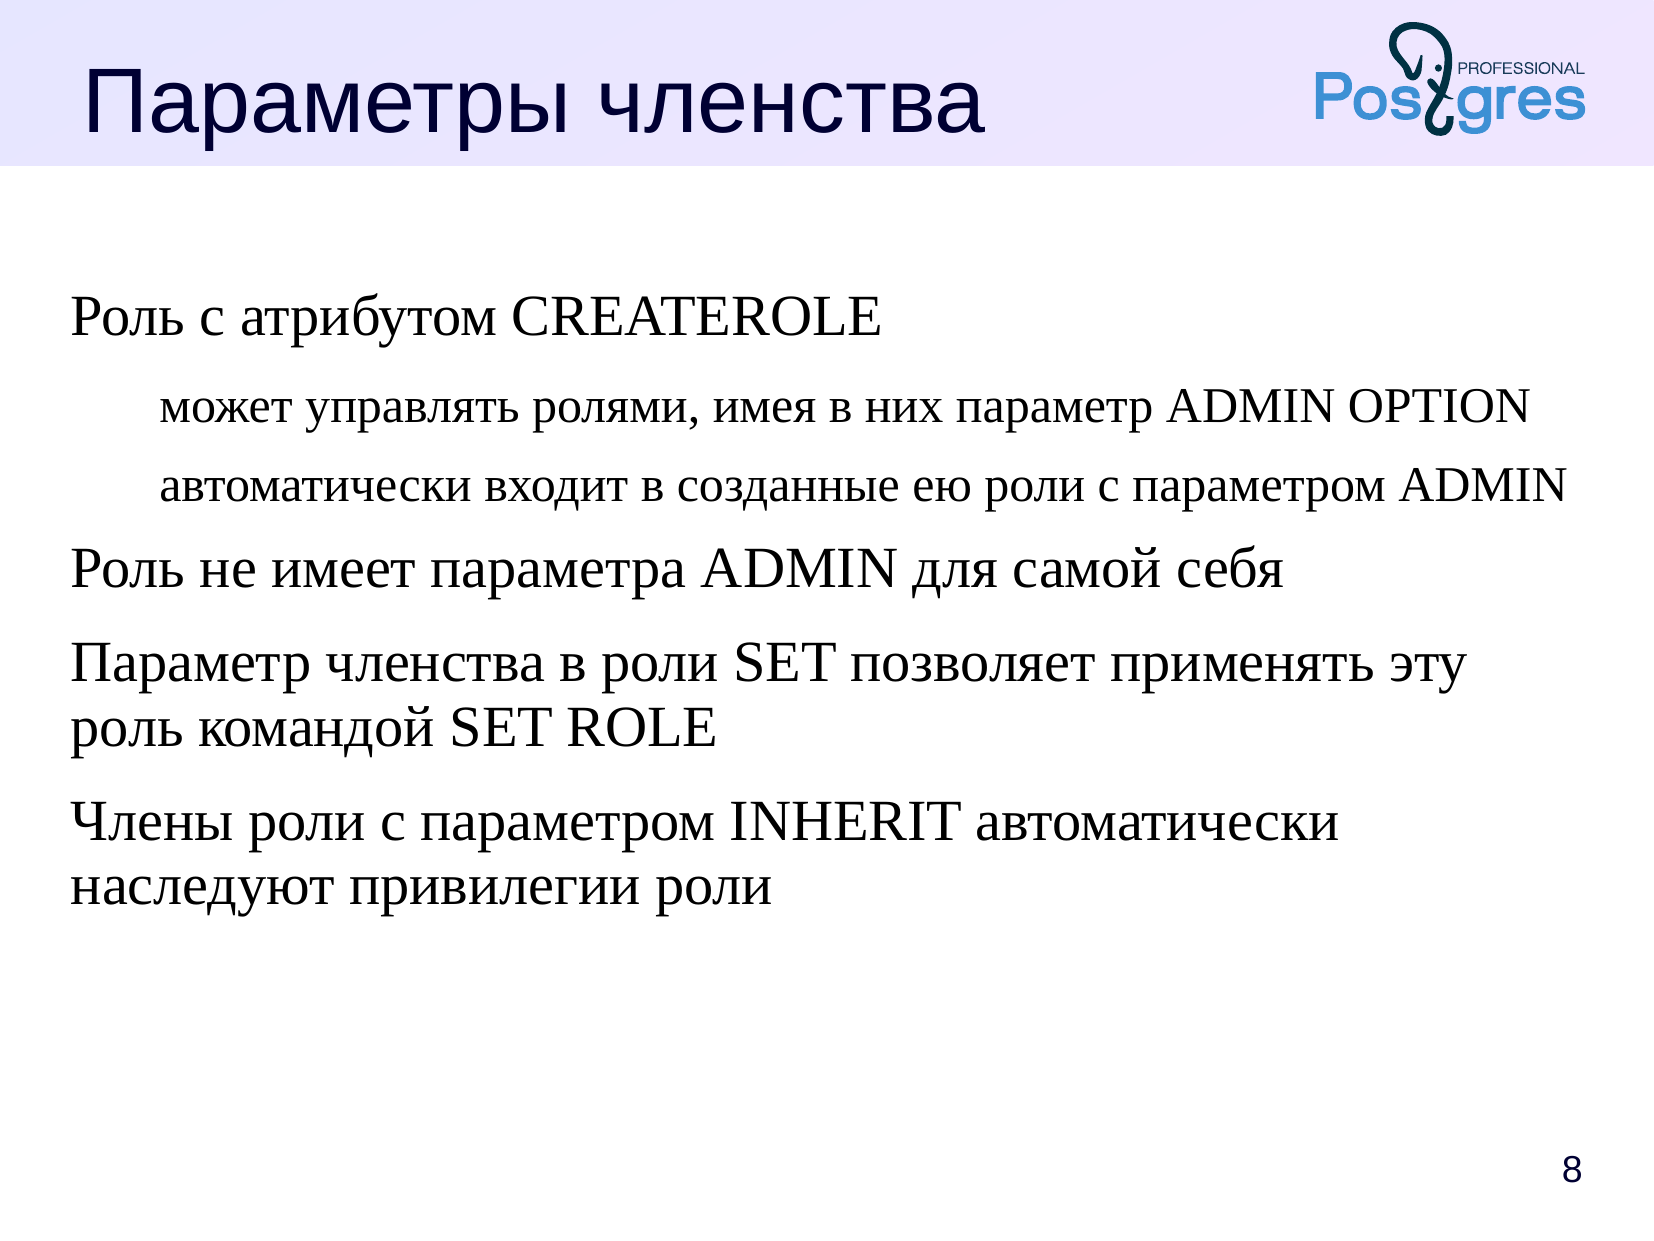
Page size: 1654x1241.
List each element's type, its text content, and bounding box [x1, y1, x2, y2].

title Параметры членства [82, 49, 1252, 153]
list Роль с атрибутом CREATEROLE может управлять ролями, имея в них параметр ADMIN OPTION автоматически входит в созданные ею роли с параметром ADMIN Роль не имеет параметра ADMIN для самой себя Параметр членства в роли SET позволяет применять эту роль командой SET ROLE Члены роли с параметром INHERIT автоматически наследуют привилегии роли [70, 283, 1583, 1134]
